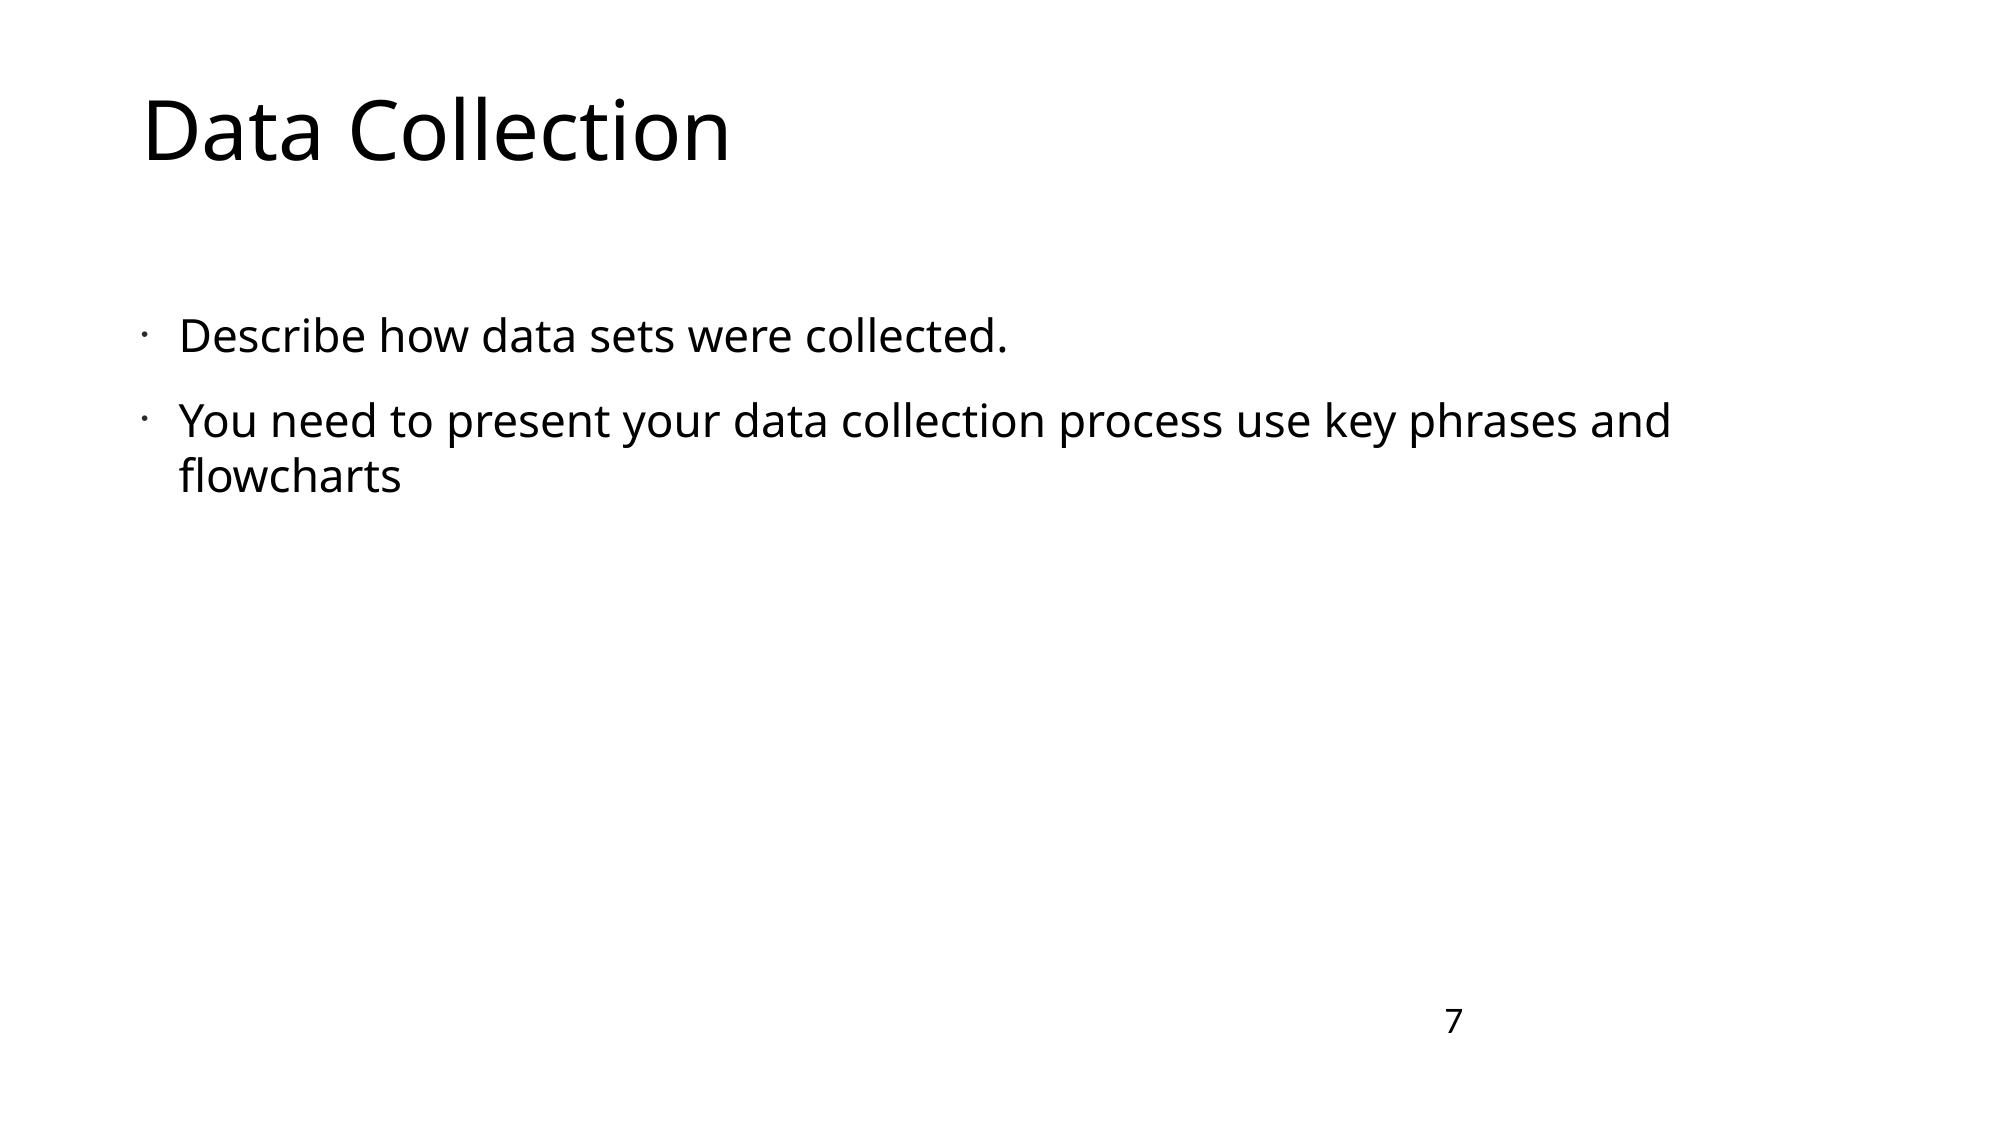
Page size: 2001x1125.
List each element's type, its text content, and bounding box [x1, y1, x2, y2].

text_box Data Collection [126, 88, 1852, 179]
list Describe how data sets were collected. You need to present your data collection process use key phrases and flowcharts [126, 299, 1852, 1014]
slide_number <szám> [1429, 988, 1880, 1055]
